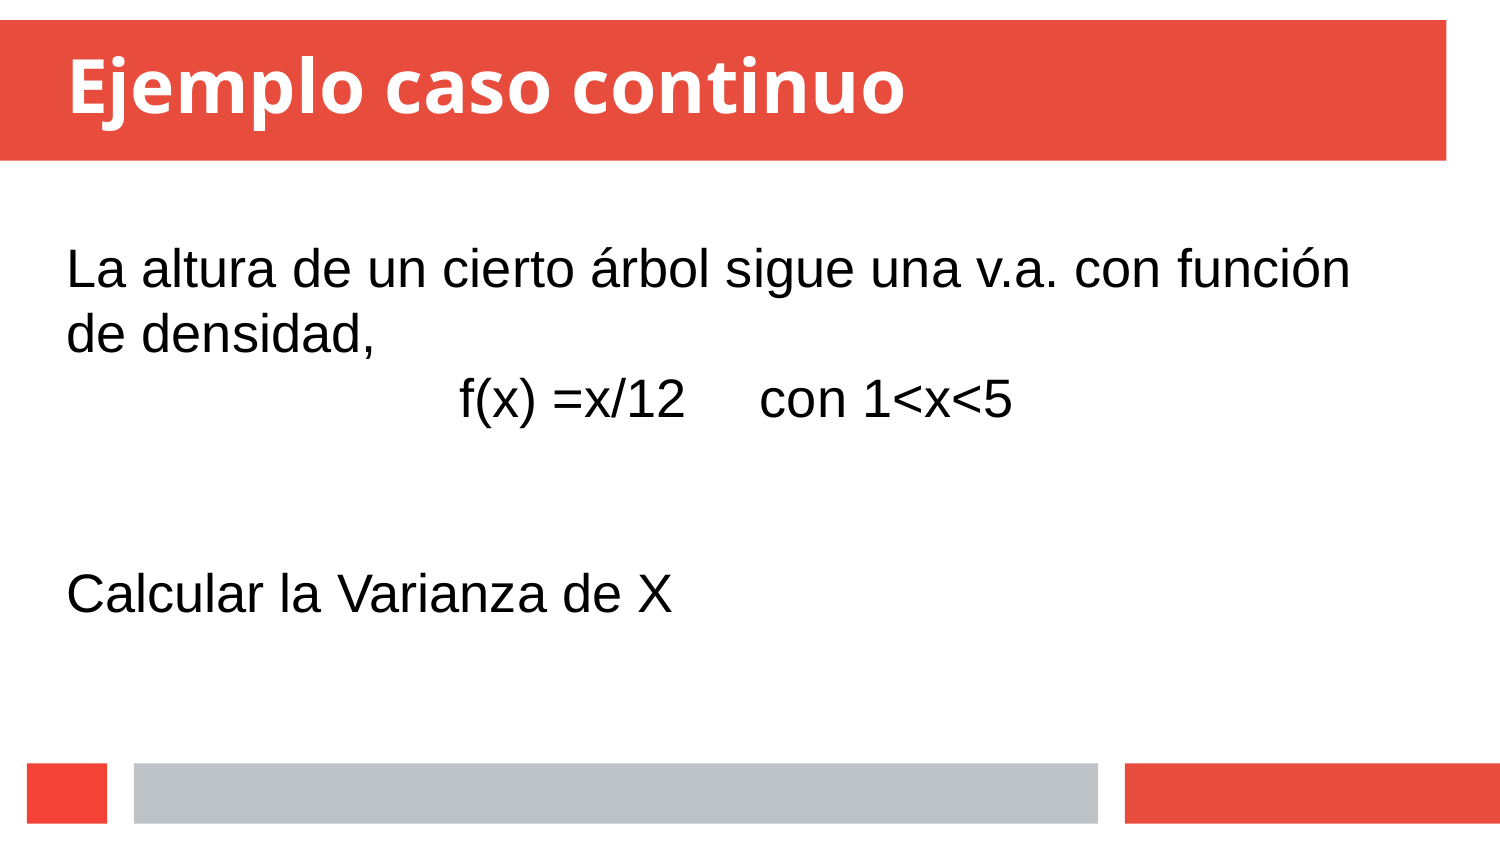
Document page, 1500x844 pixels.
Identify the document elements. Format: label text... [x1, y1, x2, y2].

title Ejemplo caso continuo [53, 40, 1447, 141]
list La altura de un cierto árbol sigue una v.a. con función de densidad, f(x) =x/12 con 1<x<5 Calcular la Varianza de X [53, 220, 1420, 744]
